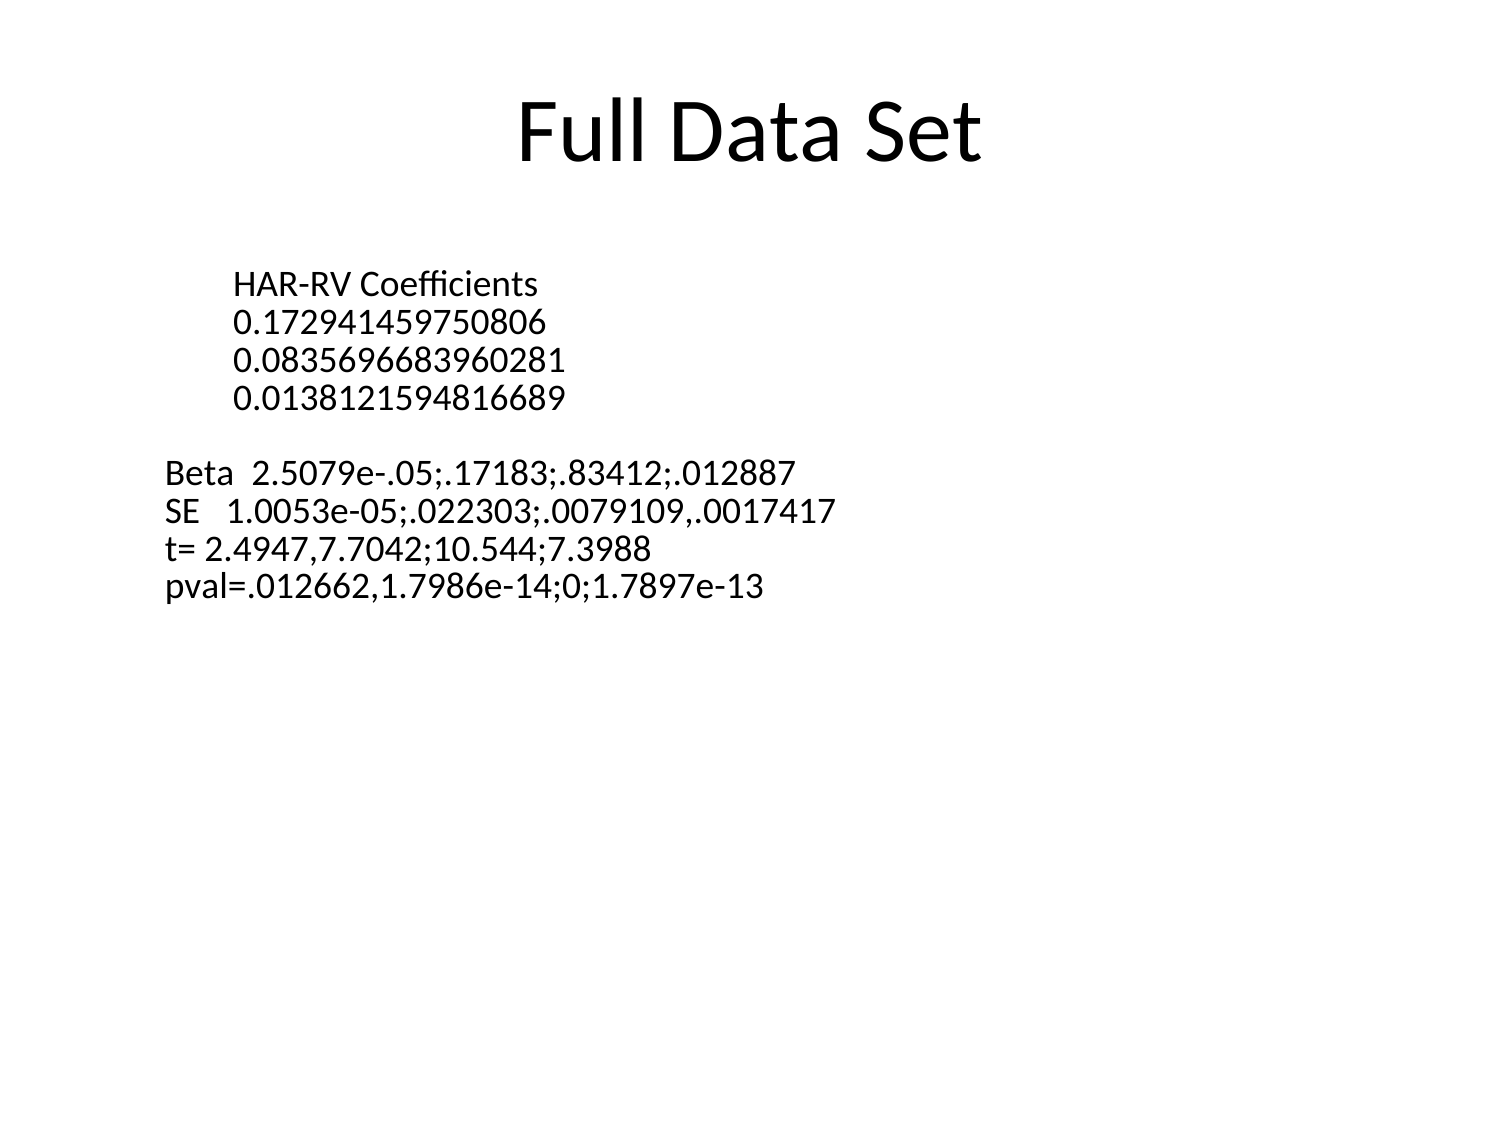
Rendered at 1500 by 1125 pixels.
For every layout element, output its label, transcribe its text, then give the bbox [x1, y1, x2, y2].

text_box HAR-RV Coefficients 0.172941459750806 0.0835696683960281 0.0138121594816689 [218, 261, 713, 450]
text_box Beta 2.5079e-.05;.17183;.83412;.012887 SE 1.0053e-05;.022303;.0079109,.0017417 t= 2.4947,7.7042;10.544;7.3988 pval=.012662,1.7986e-14;0;1.7897e-13 [150, 450, 1238, 683]
title Full Data Set [75, 28, 1426, 250]
